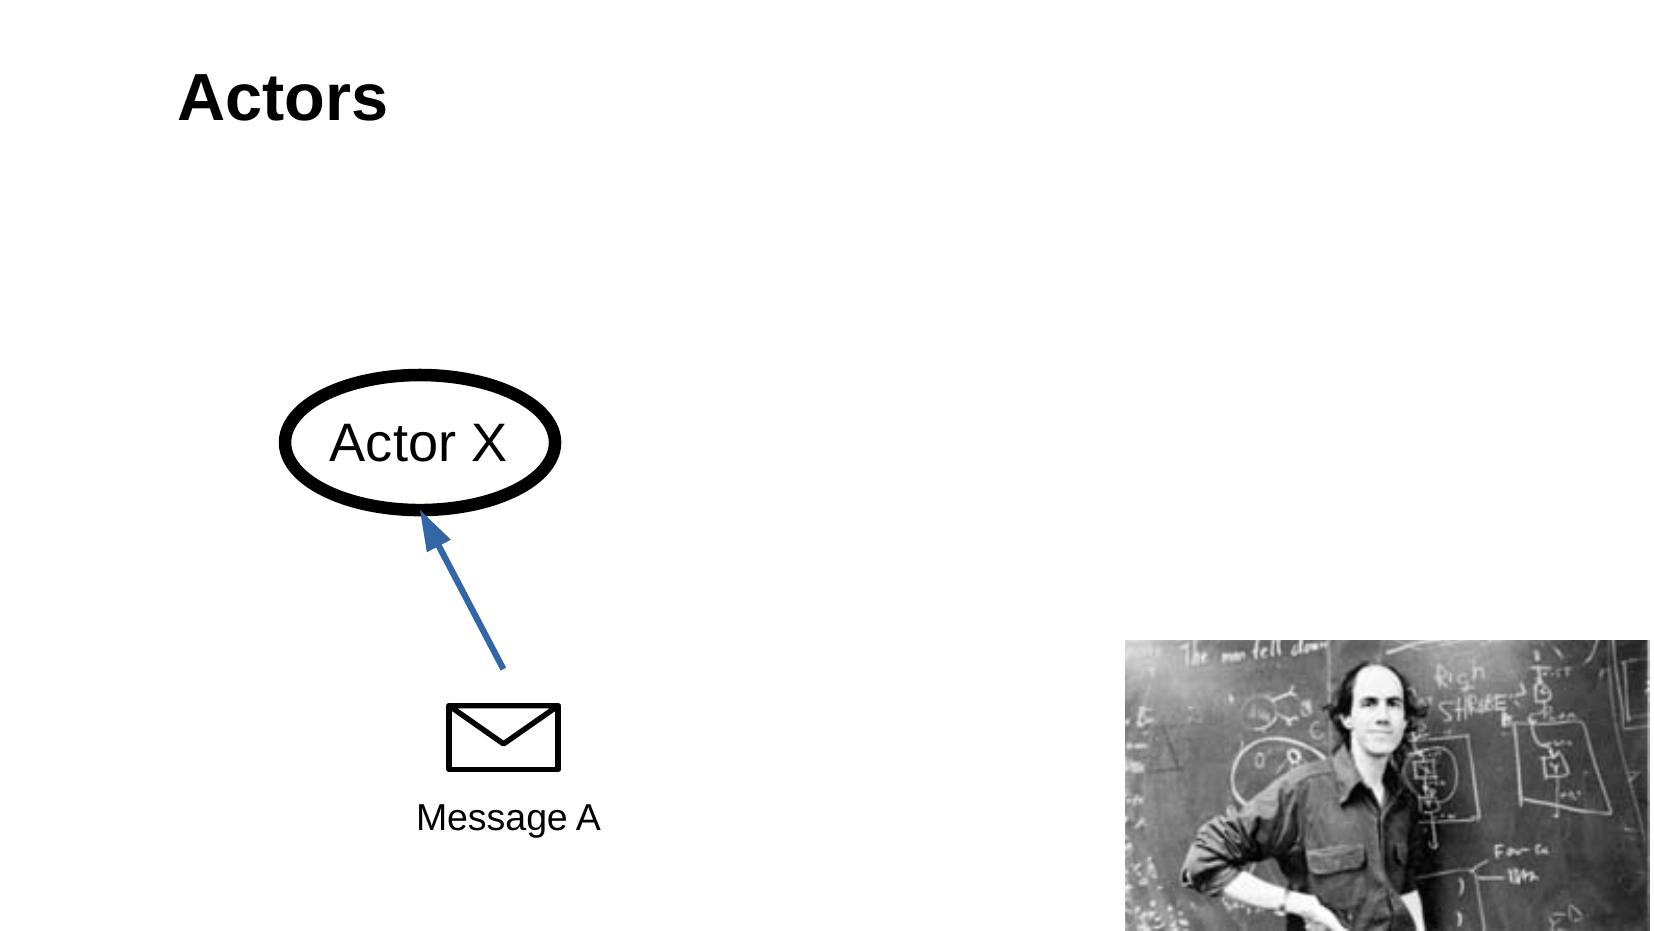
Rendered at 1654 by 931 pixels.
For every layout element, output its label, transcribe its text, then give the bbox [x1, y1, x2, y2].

text_box Actor X [315, 404, 541, 481]
picture [1125, 640, 1650, 931]
list Actors [106, 60, 1651, 856]
picture [435, 669, 572, 841]
